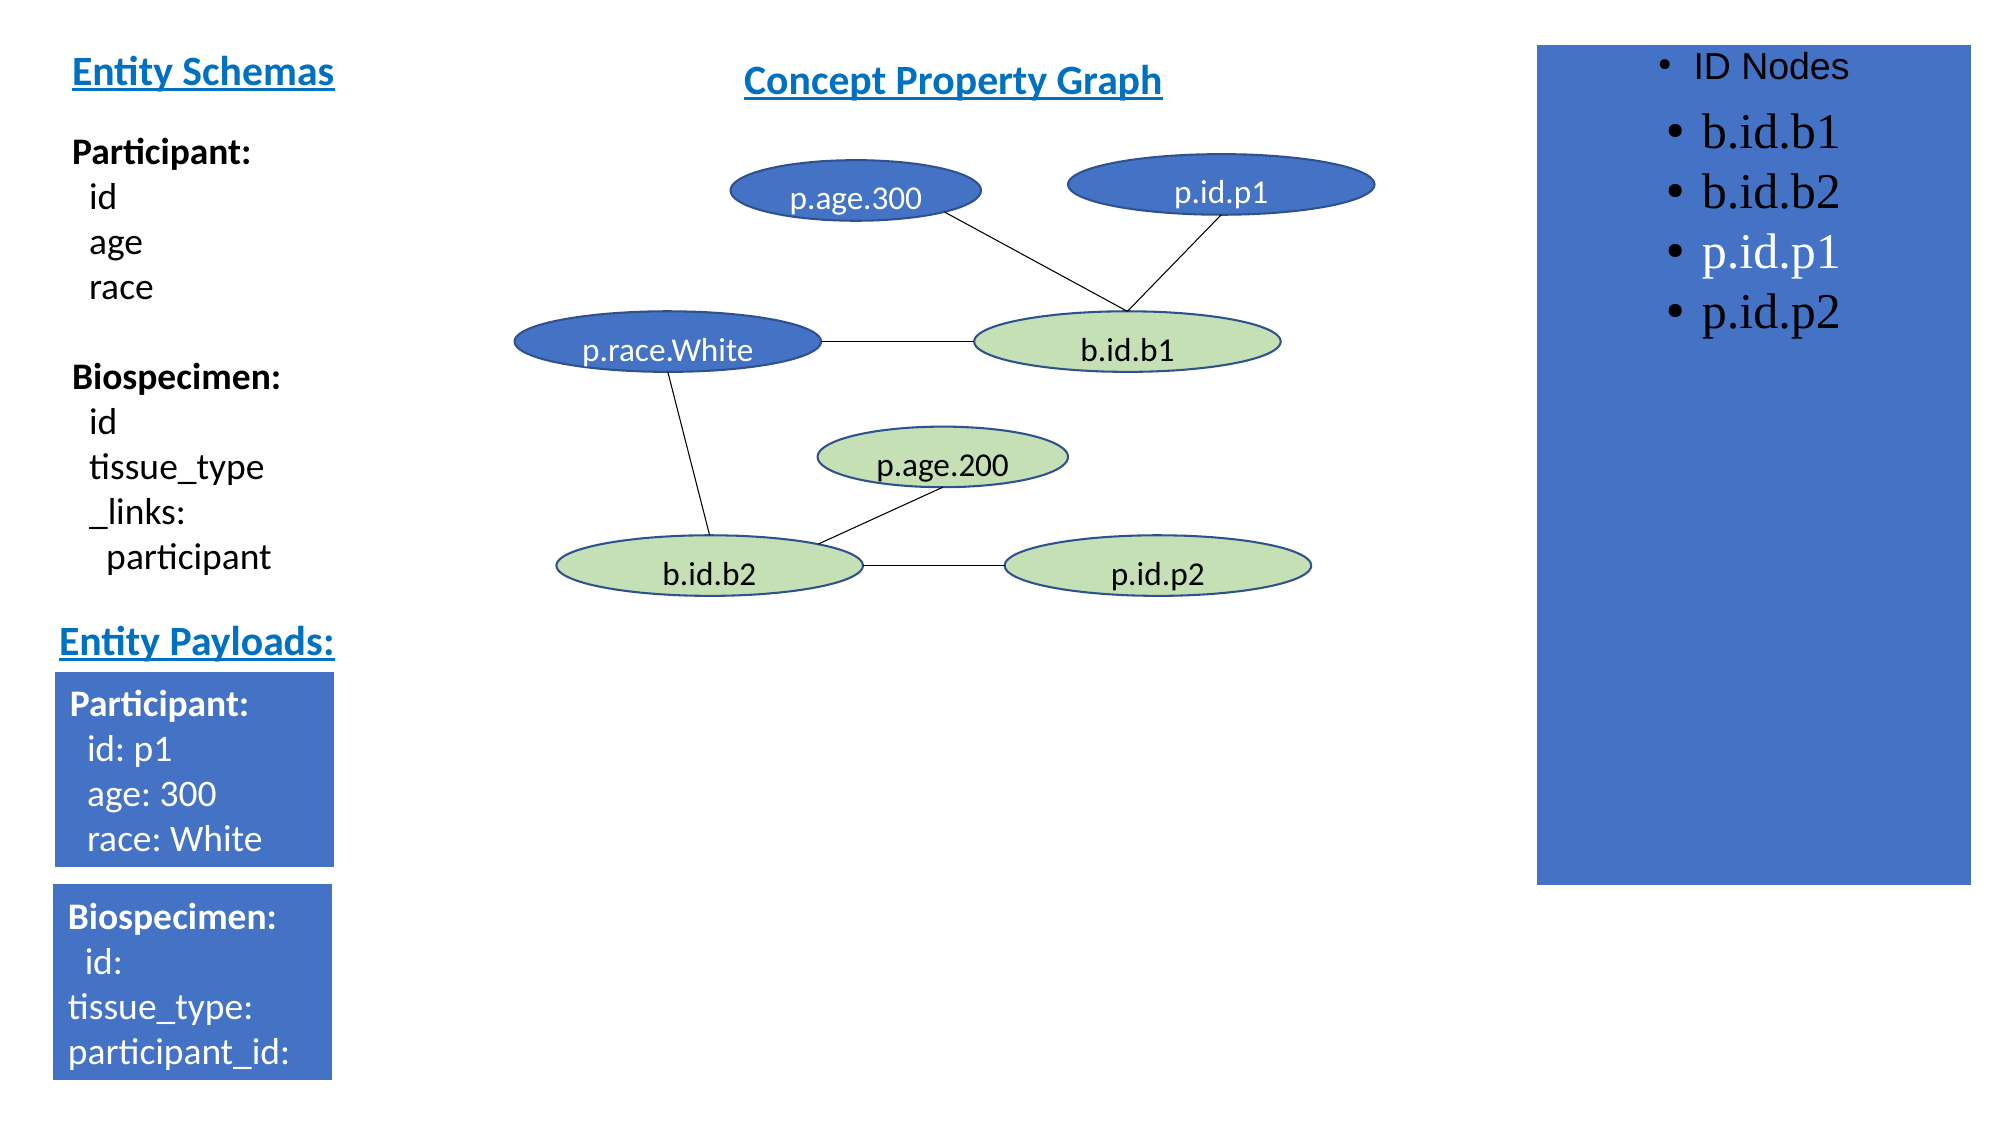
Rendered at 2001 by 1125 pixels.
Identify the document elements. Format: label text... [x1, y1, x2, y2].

table_cell [1537, 705, 1971, 765]
table_cell [1537, 645, 1971, 705]
text_box Participant: id: p1 age: 300 race: White [55, 672, 334, 867]
text_box p.id.p2 [1004, 535, 1312, 596]
table_cell [1537, 405, 1971, 465]
table_cell [1537, 765, 1971, 825]
table_cell [1537, 585, 1971, 645]
table_cell [1537, 345, 1971, 405]
table_cell b.id.b2 [1537, 165, 1971, 225]
table_cell b.id.b1 [1537, 105, 1971, 165]
text_box Biospecimen: id: tissue_type: participant_id: [53, 884, 332, 1080]
table_cell [1537, 465, 1971, 525]
text_box Entity Schemas [57, 36, 353, 102]
table_cell p.id.p1 [1537, 225, 1971, 285]
table_cell [1537, 525, 1971, 585]
text_box Entity Payloads: [44, 606, 353, 672]
text_box b.id.b1 [974, 311, 1281, 372]
table_cell [1537, 825, 1971, 885]
text_box Concept Property Graph [729, 45, 1182, 111]
table_header ID Nodes [1537, 45, 1971, 105]
text_box p.age.300 [730, 160, 981, 221]
text_box p.id.p1 [1068, 154, 1375, 215]
text_box p.age.200 [817, 426, 1069, 488]
text_box p.race.White [514, 311, 821, 372]
text_box b.id.b2 [556, 535, 863, 596]
text_box Participant: id age race Biospecimen: id tissue_type _links: participant [57, 119, 298, 589]
table_cell p.id.p2 [1537, 285, 1971, 345]
